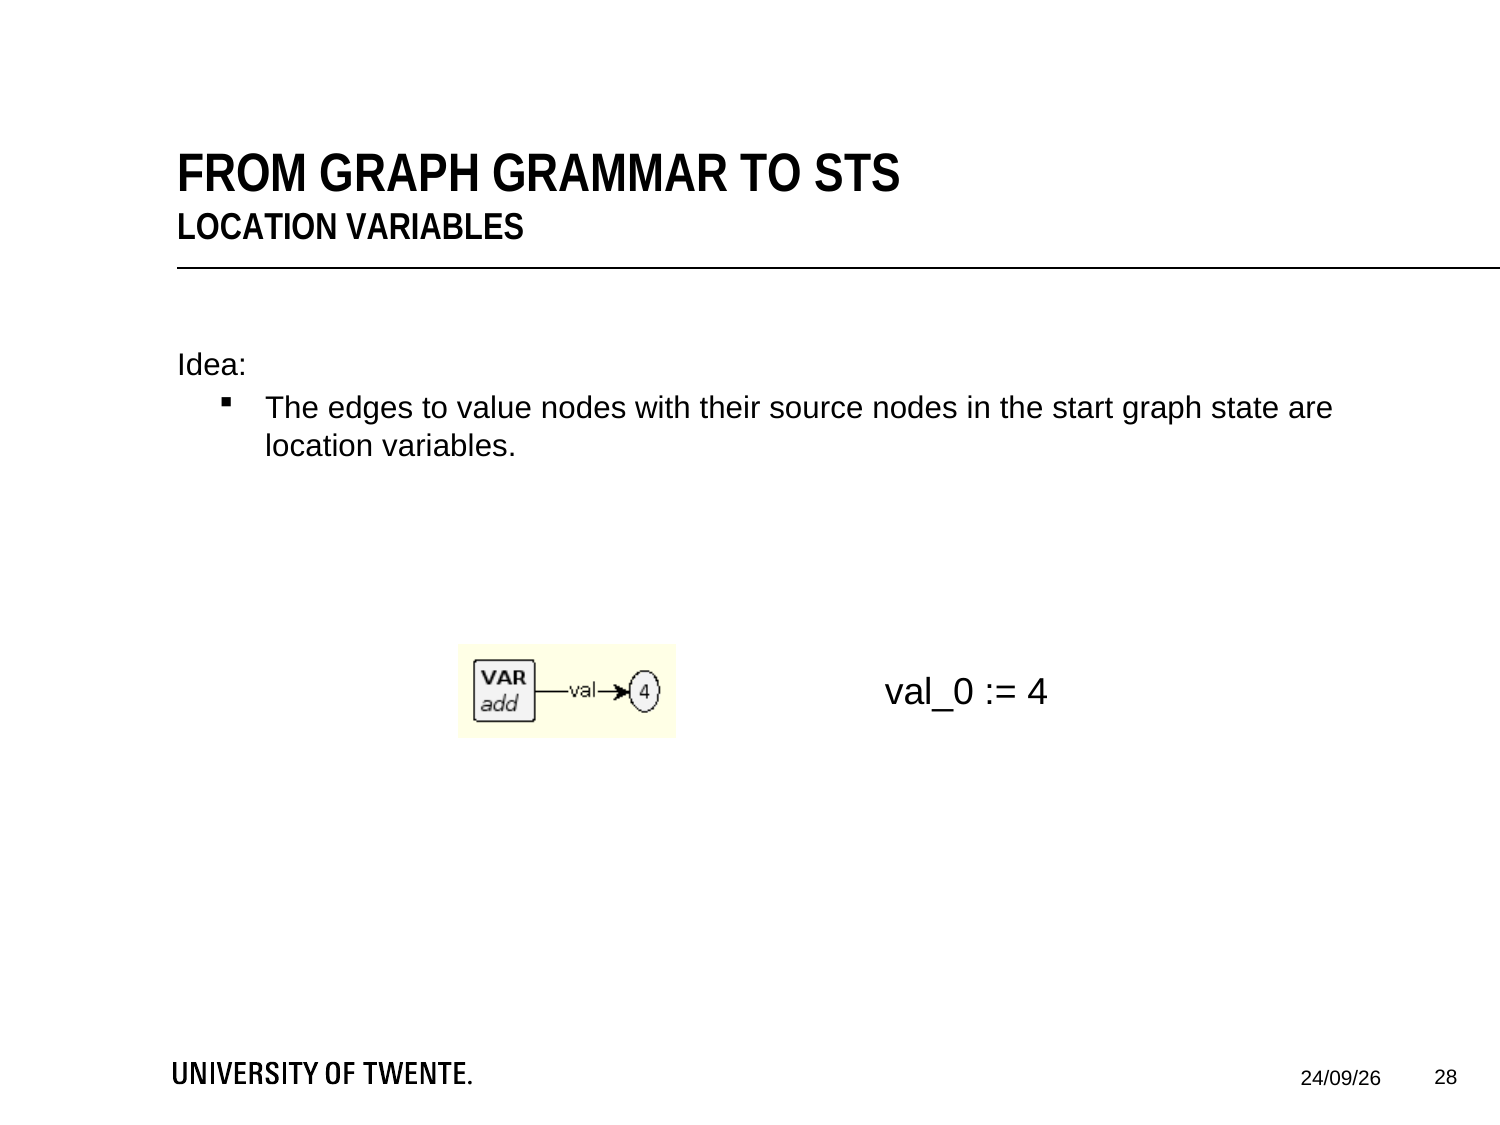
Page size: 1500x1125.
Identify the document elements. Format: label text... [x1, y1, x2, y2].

text_box <number> [1395, 1049, 1458, 1125]
title FROM GRAPH GRAMMAR TO STS LOCATION VARIABLES [177, 59, 1458, 248]
text_box 21/05/12 [1242, 1050, 1395, 1125]
list Idea: The edges to value nodes with their source nodes in the start graph state are location variables. [177, 336, 1381, 571]
picture [458, 644, 676, 738]
text_box val_0 := 4 [870, 660, 1064, 720]
